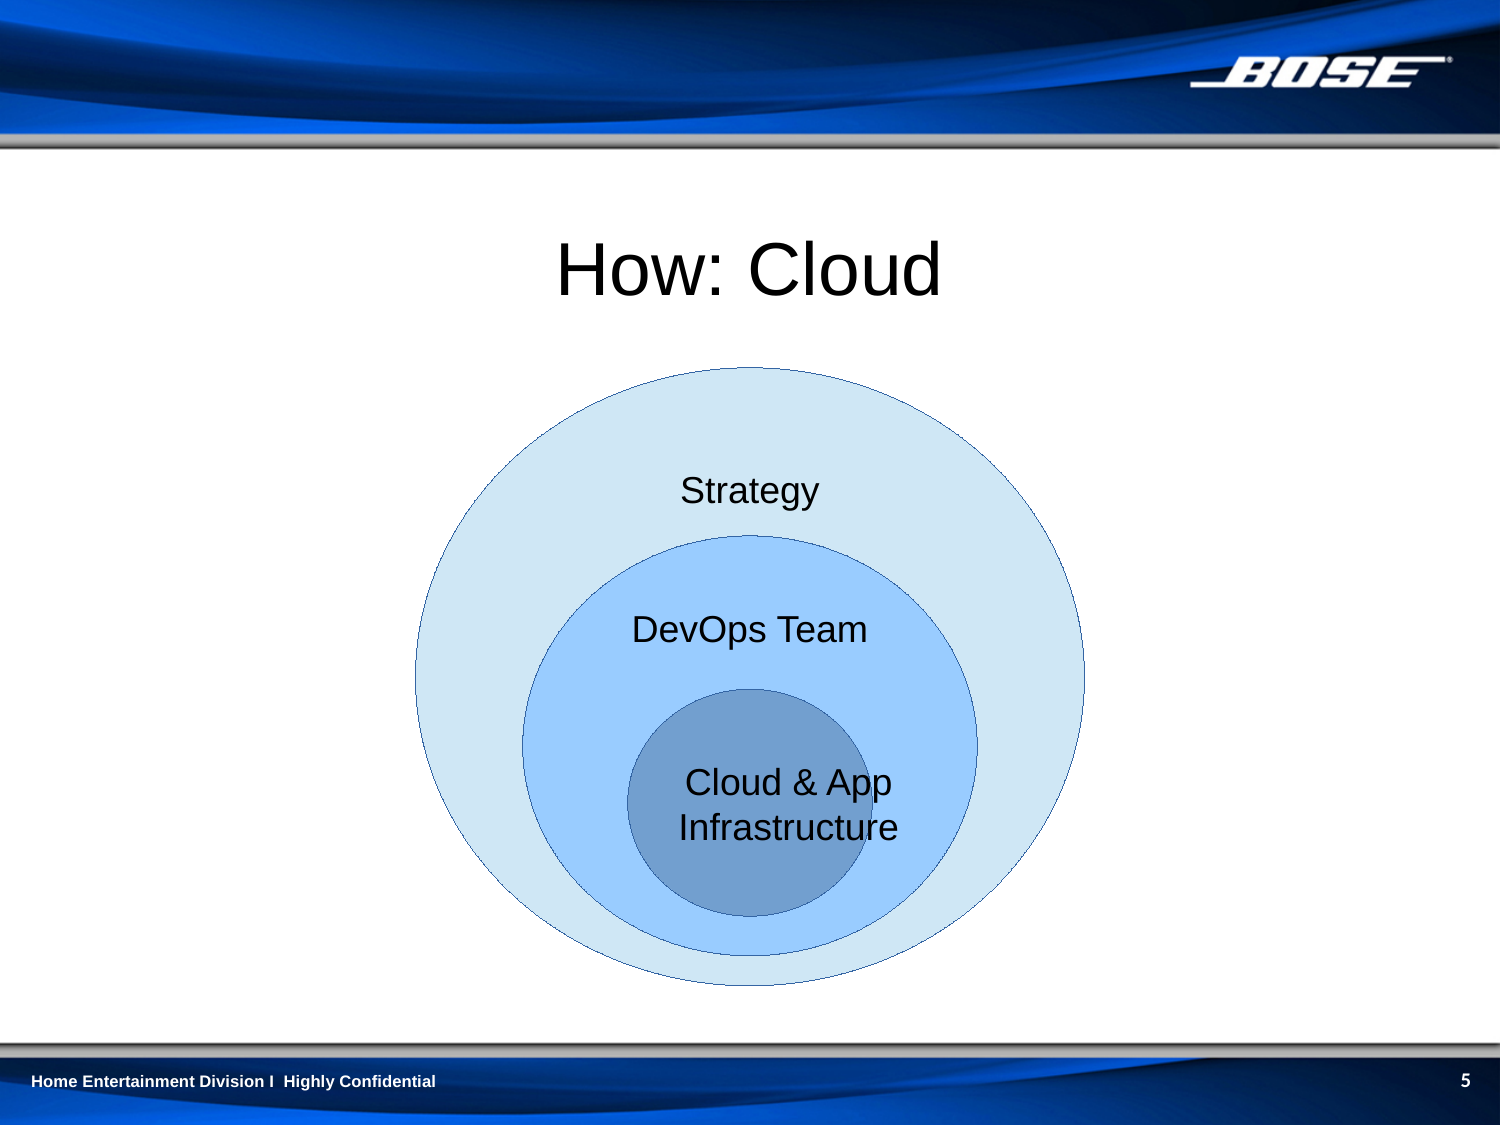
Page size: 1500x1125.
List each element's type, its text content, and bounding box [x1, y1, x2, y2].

picture [0, 0, 1500, 1125]
text_box Strategy [415, 367, 1085, 986]
text_box Cloud & App Infrastructure [627, 689, 873, 917]
text_box DevOps Team [522, 535, 978, 956]
text_box How: Cloud [74, 185, 1425, 345]
